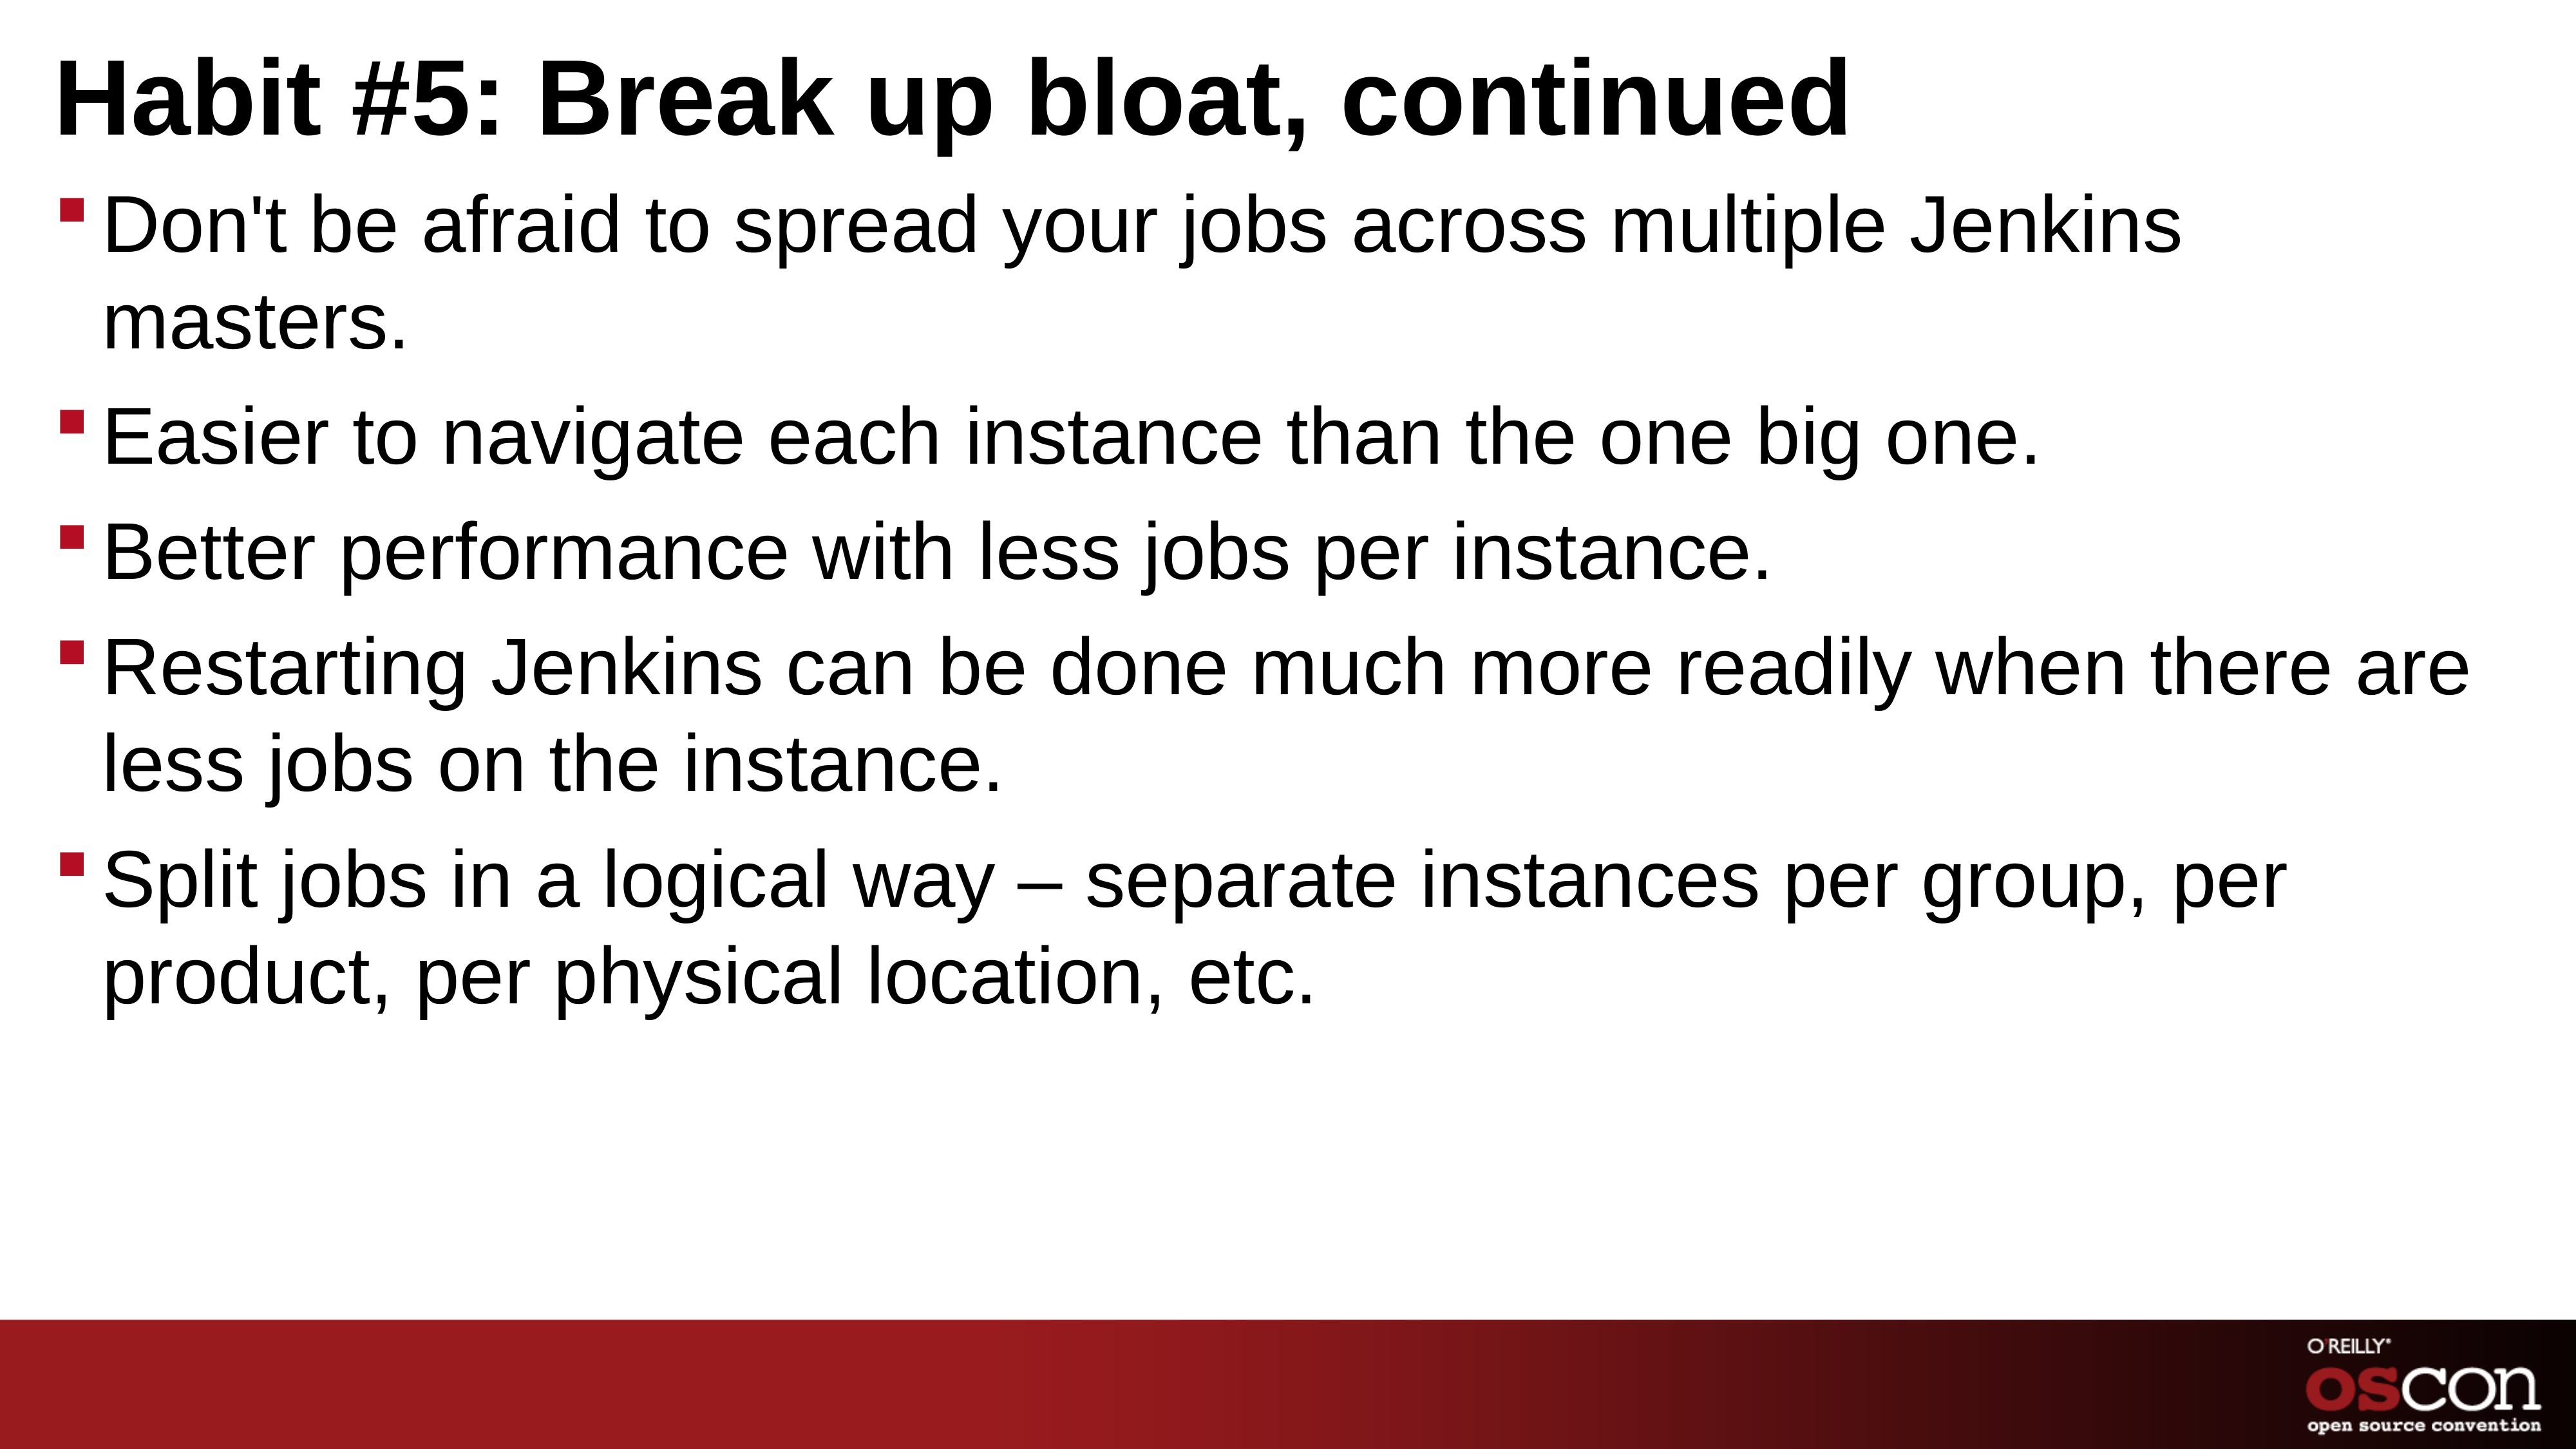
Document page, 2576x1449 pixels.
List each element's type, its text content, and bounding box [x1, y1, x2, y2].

picture [0, 0, 2576, 1449]
title Habit #5: Break up bloat, continued [48, 17, 2514, 166]
list Don't be afraid to spread your jobs across multiple Jenkins masters. Easier to navigate each instance than the one big one. Better performance with less jobs per instance. Restarting Jenkins can be done much more readily when there are less jobs on the instance. Split jobs in a logical way – separate instances per group, per product, per physical location, etc. [48, 166, 2514, 1449]
